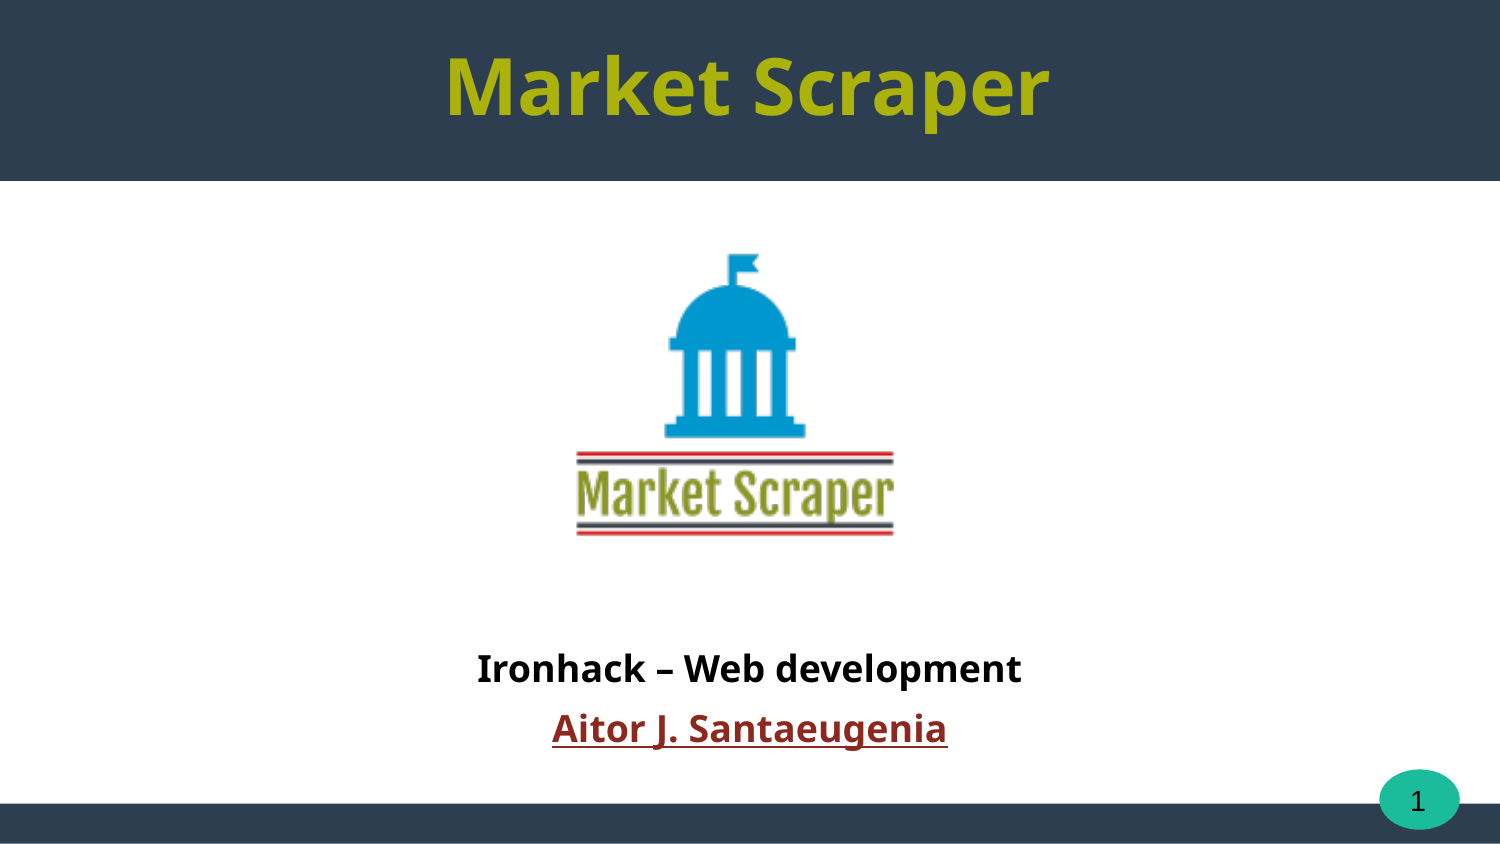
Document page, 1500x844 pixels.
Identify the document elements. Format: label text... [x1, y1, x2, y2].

text_box Ironhack – Web development [15, 630, 1486, 706]
text_box 1 [1395, 777, 1441, 826]
text_box Market Scraper [12, 31, 1483, 137]
picture [540, 239, 931, 631]
text_box Aitor J. Santaeugenia [15, 706, 1486, 766]
